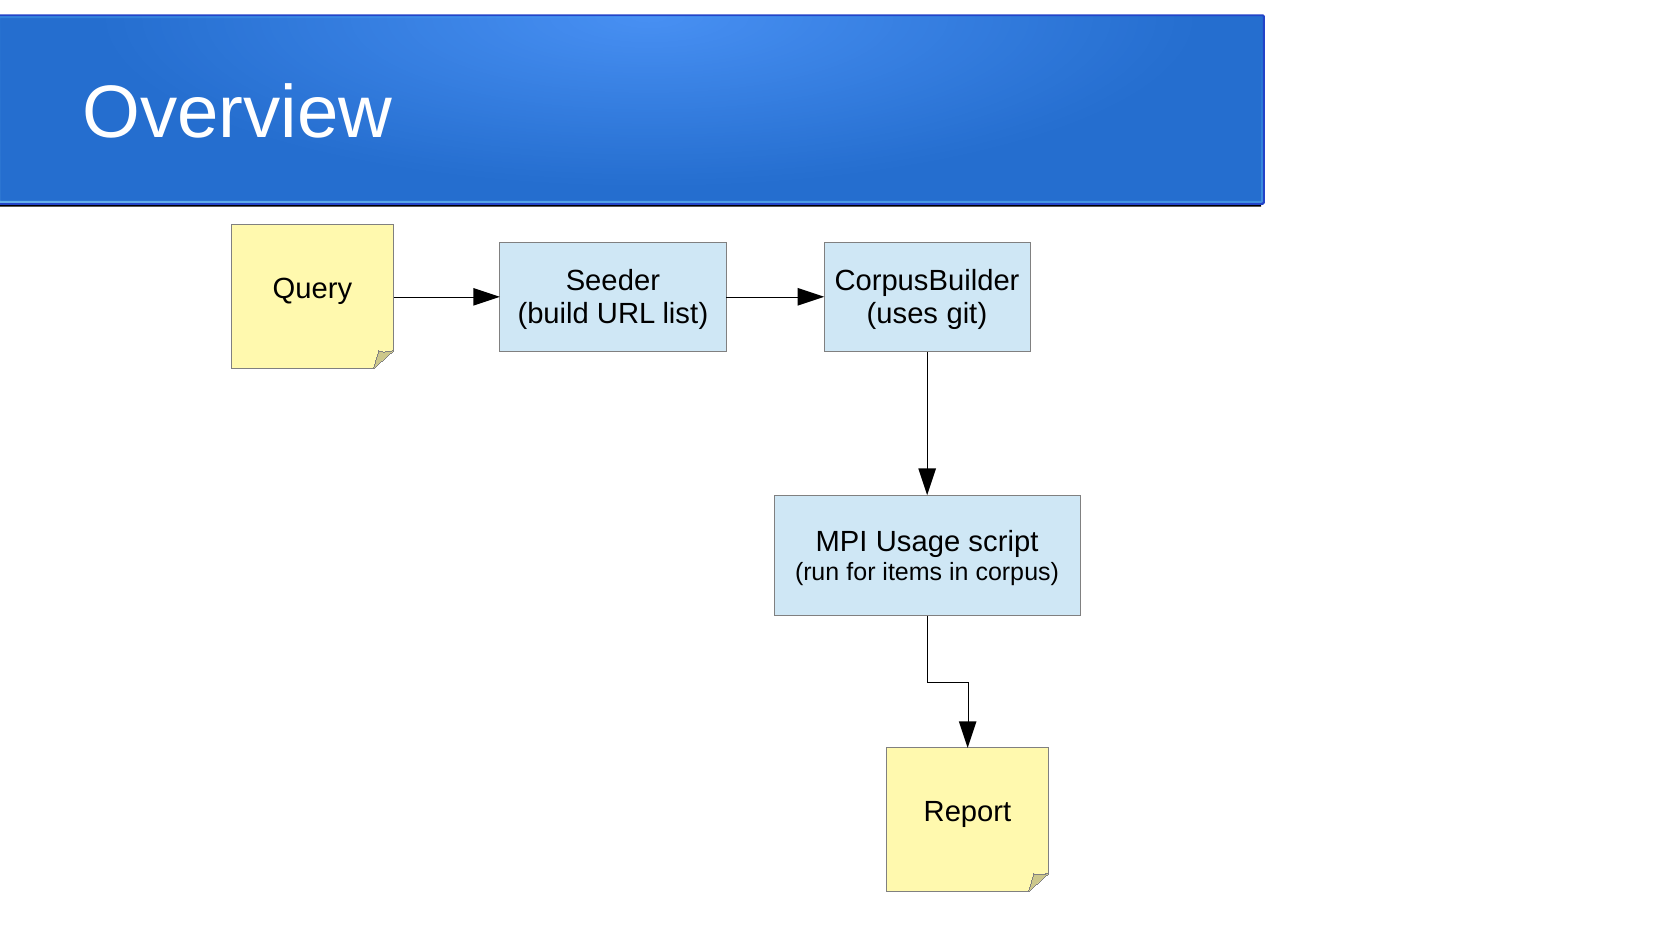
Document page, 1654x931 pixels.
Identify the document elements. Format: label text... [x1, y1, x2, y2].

text_box CorpusBuilder (uses git) [824, 242, 1031, 352]
text_box Report [886, 747, 1049, 892]
text_box MPI Usage script (run for items in corpus) [774, 495, 1081, 616]
title Overview [82, 35, 1235, 189]
text_box Seeder (build URL list) [499, 242, 727, 352]
text_box Query [231, 224, 394, 369]
